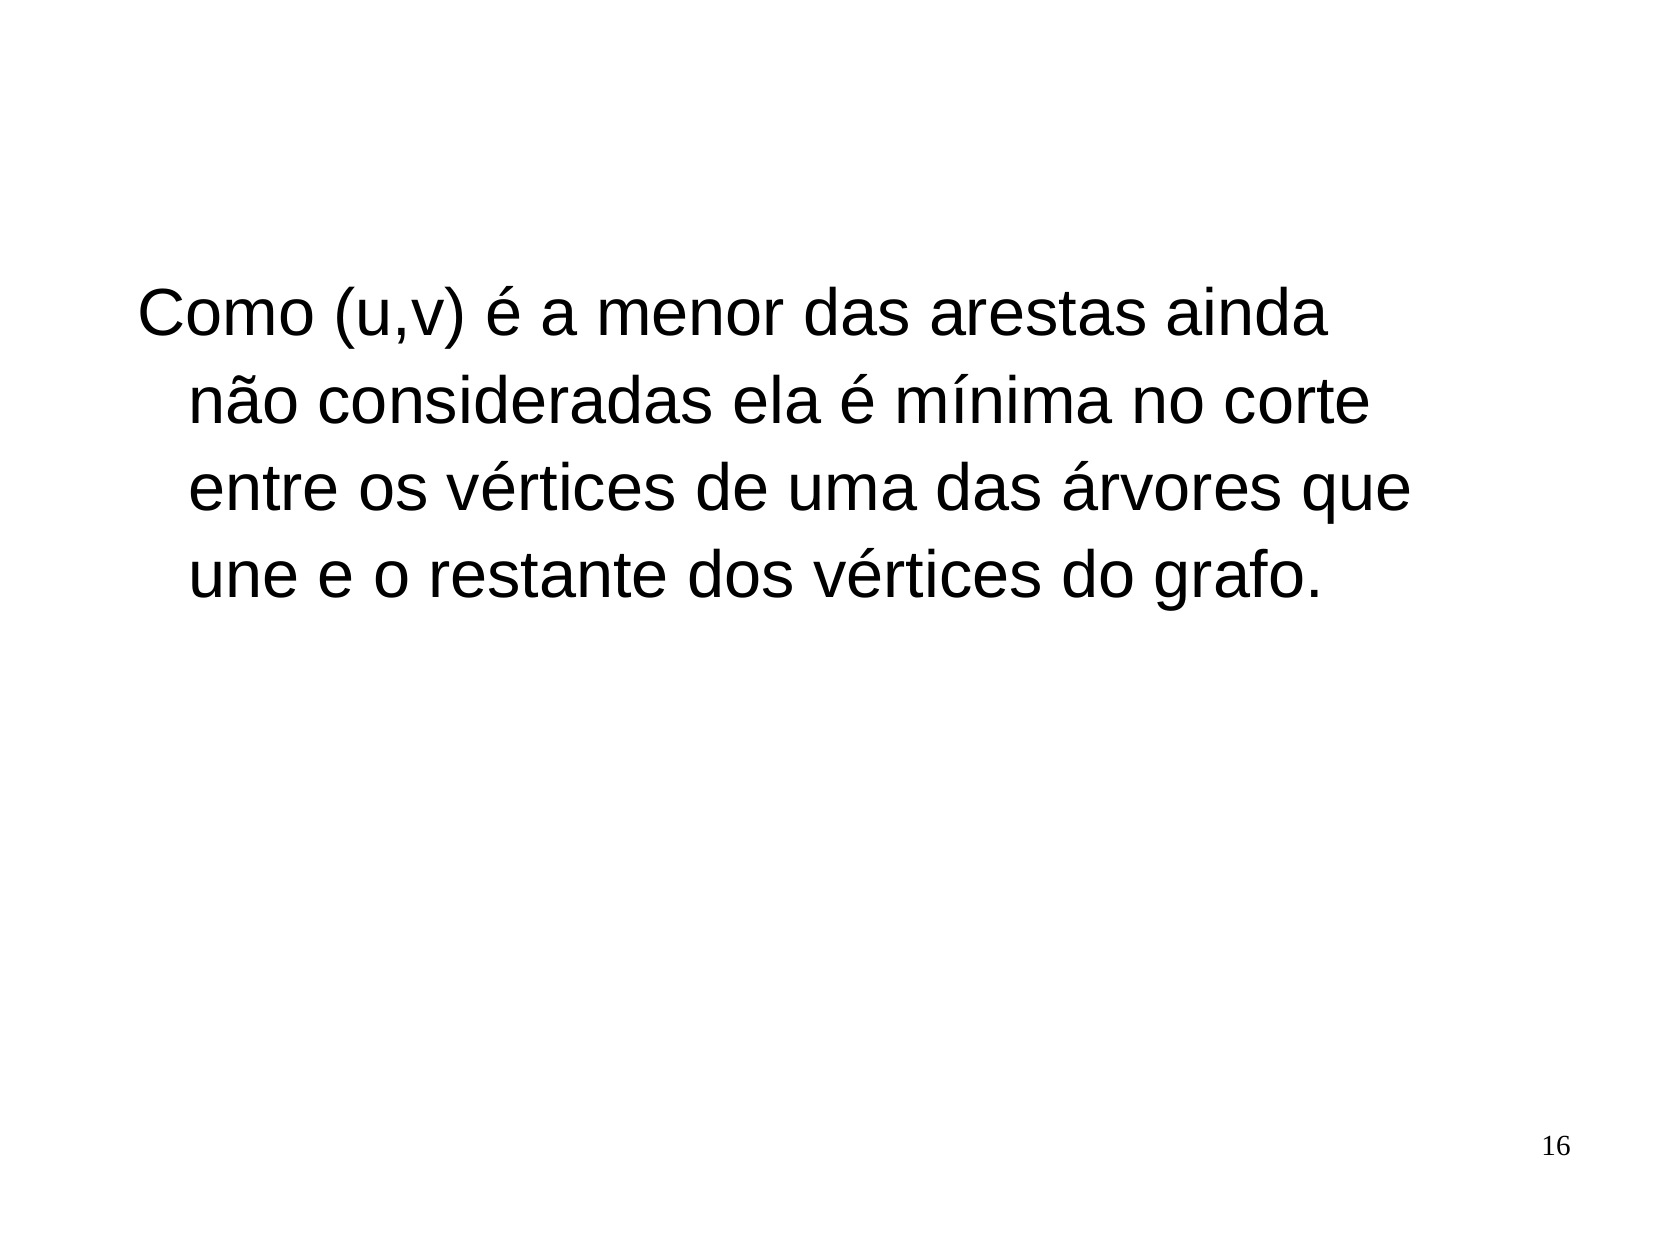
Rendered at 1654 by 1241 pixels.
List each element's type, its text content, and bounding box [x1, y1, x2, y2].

list Como (u,v) é a menor das arestas ainda não consideradas ela é mínima no corte entre os vértices de uma das árvores que une e o restante dos vértices do grafo. [137, 262, 1446, 964]
